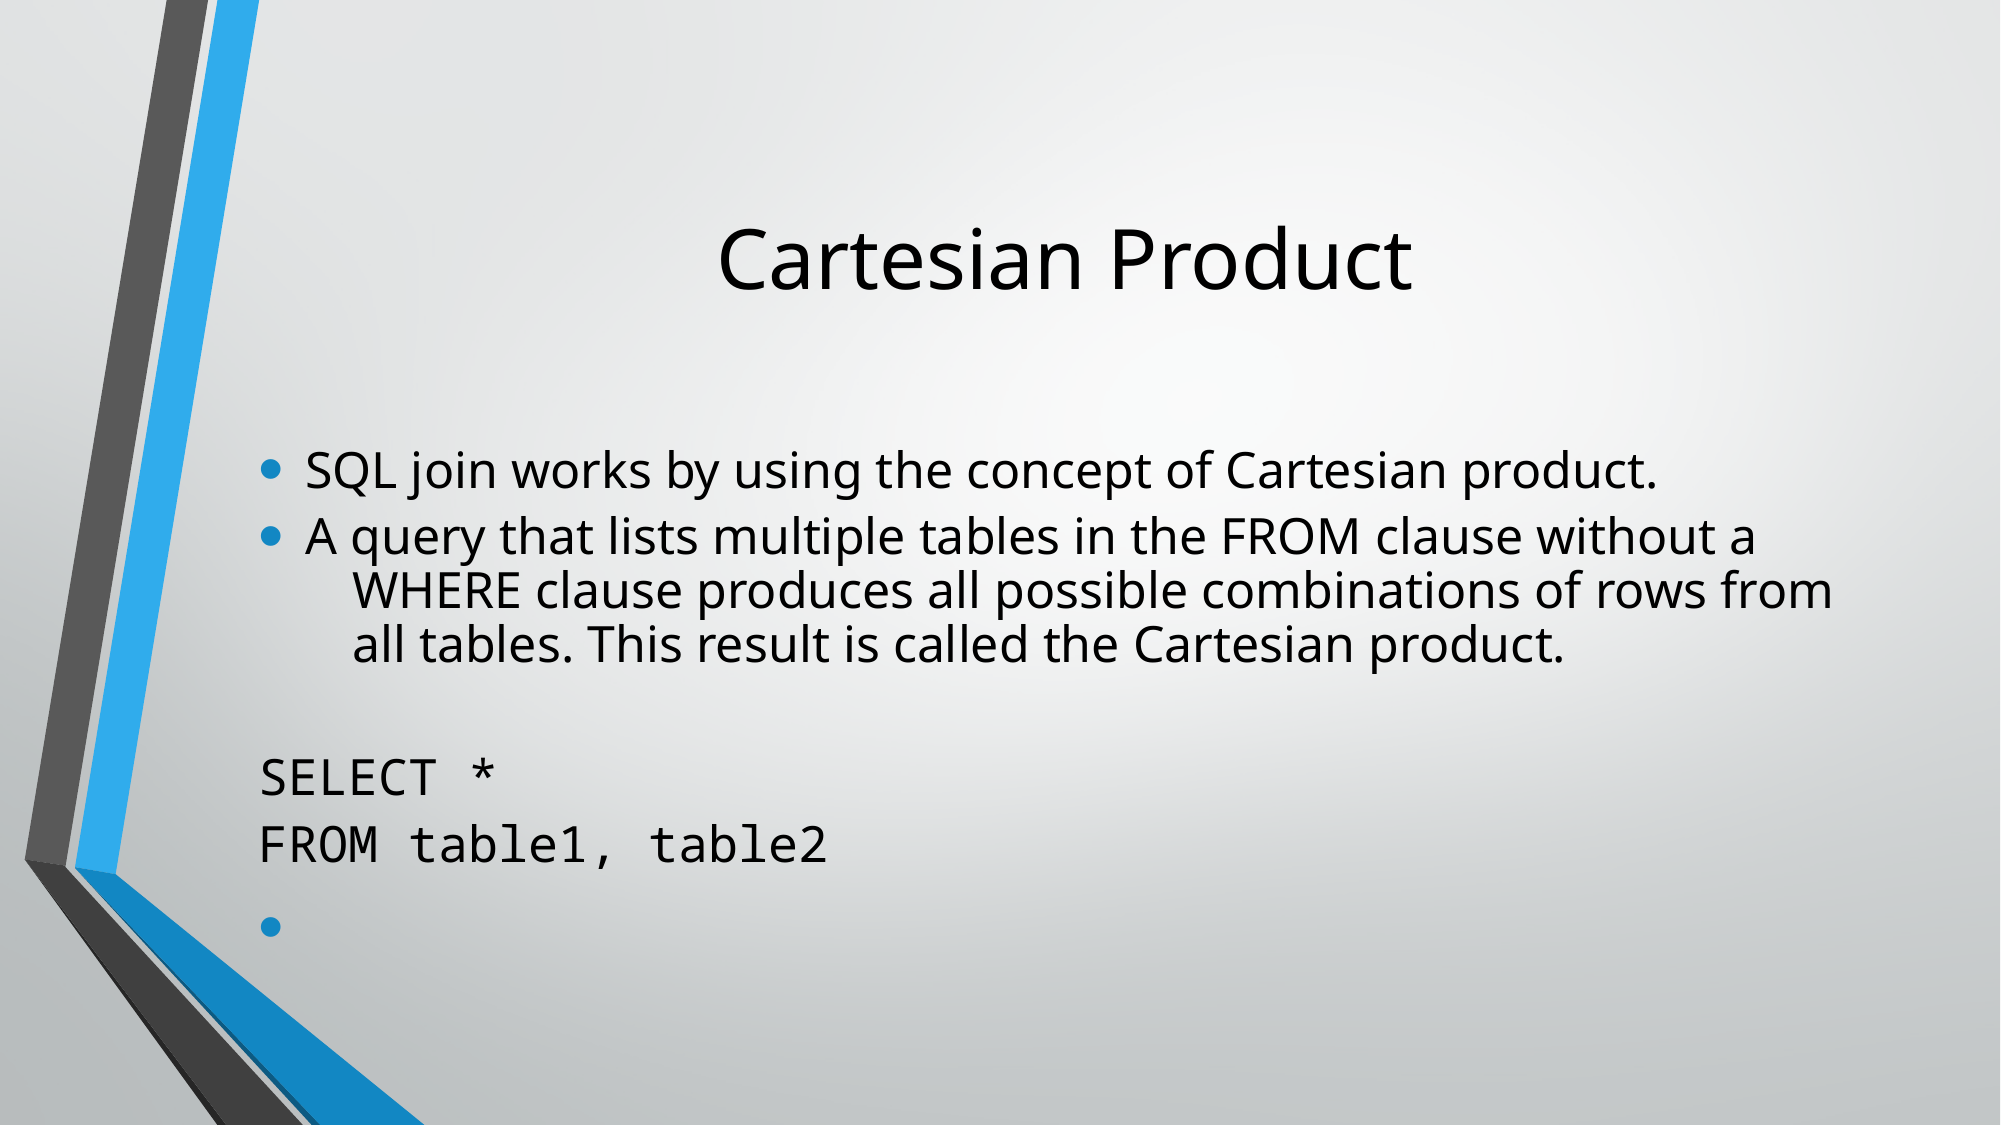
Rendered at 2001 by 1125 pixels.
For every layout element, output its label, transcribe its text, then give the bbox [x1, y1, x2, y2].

list SQL join works by using the concept of Cartesian product. A query that lists multiple tables in the FROM clause without a WHERE clause produces all possible combinations of rows from all tables. This result is called the Cartesian product. SELECT * FROM table1, table2 [243, 437, 1887, 950]
title Cartesian Product [243, 112, 1887, 400]
